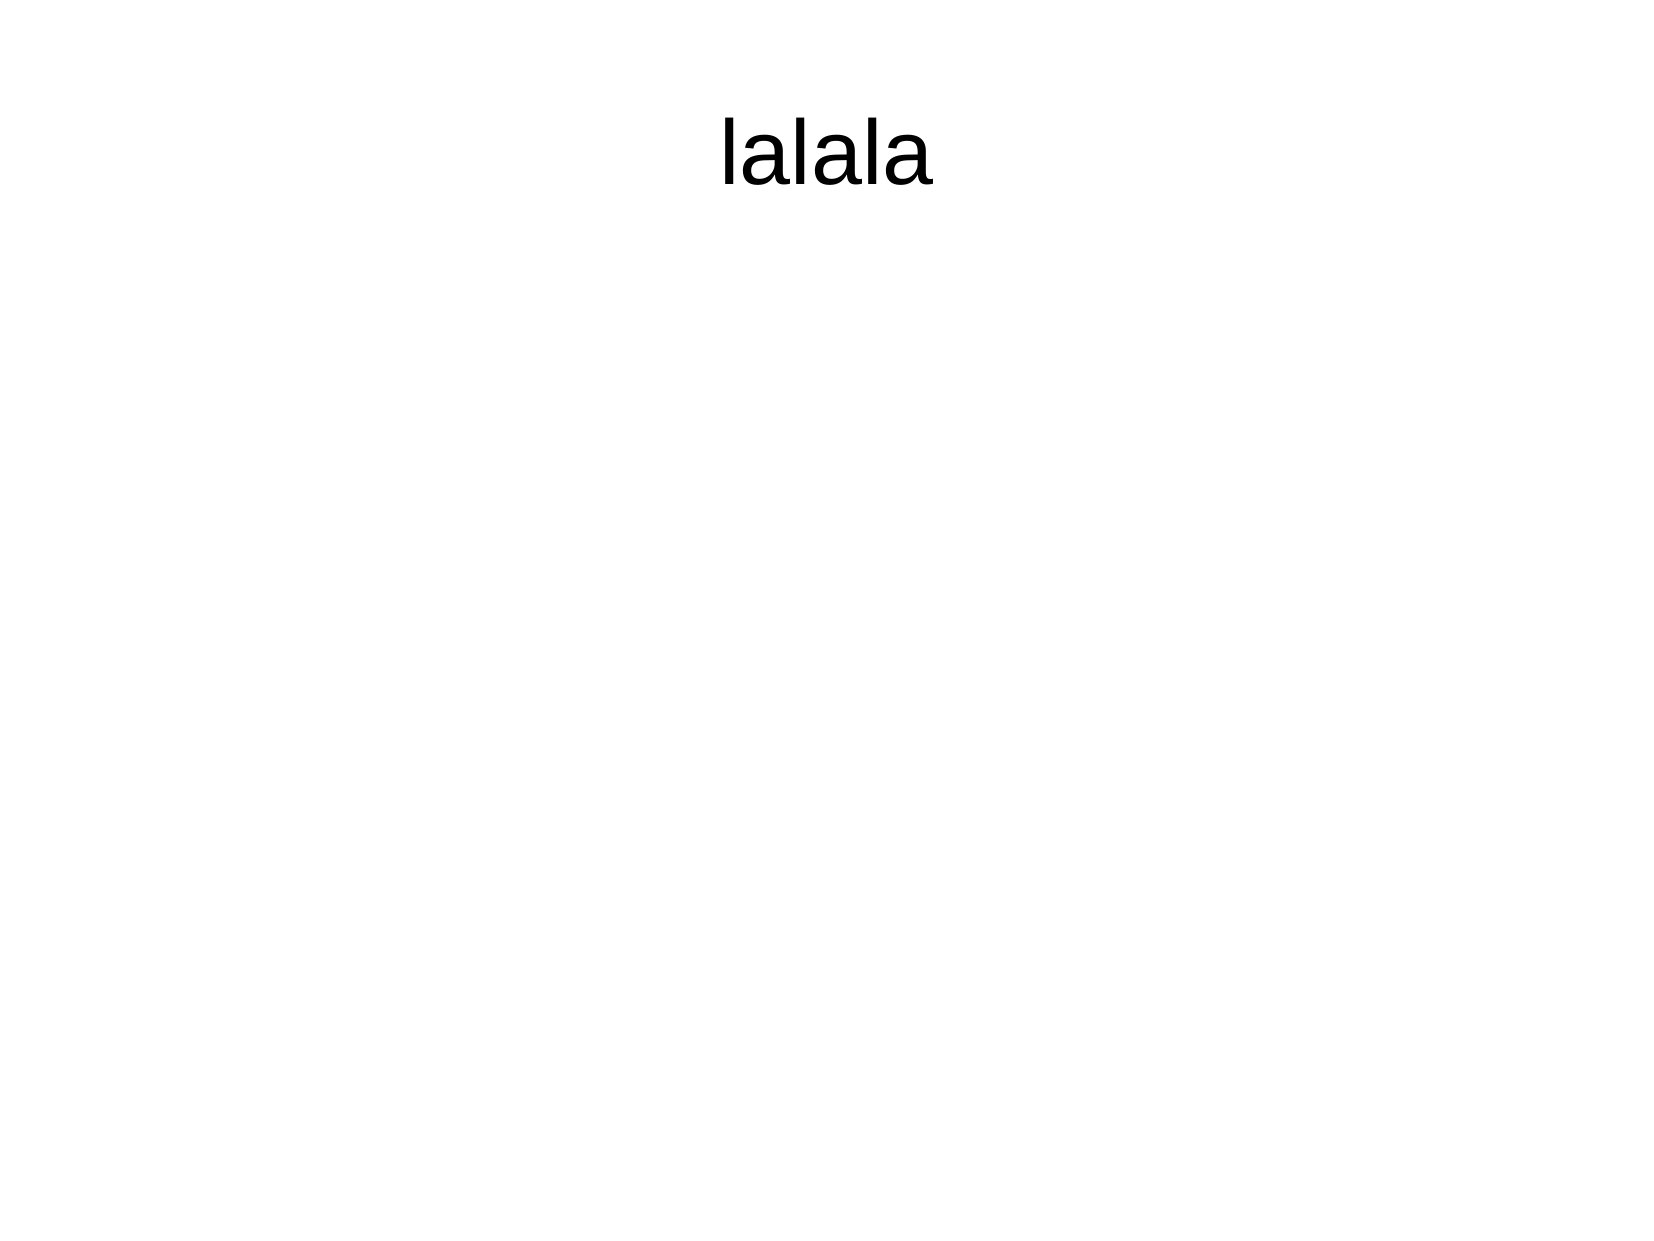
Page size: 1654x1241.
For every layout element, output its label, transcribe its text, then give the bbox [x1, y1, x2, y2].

title lalala [82, 49, 1571, 257]
